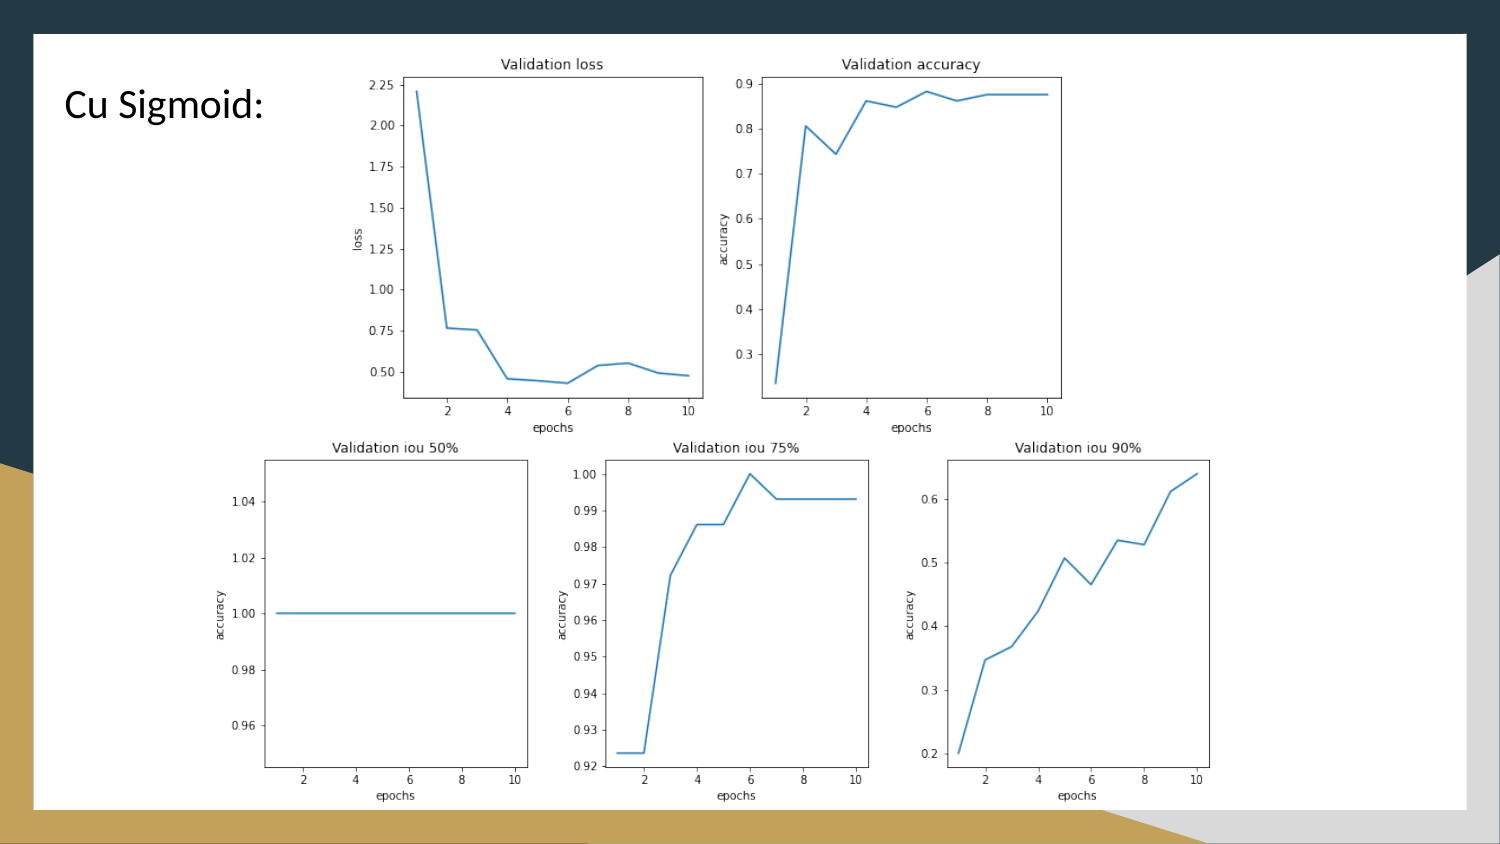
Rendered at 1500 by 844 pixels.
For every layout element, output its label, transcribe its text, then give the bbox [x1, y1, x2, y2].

picture [112, 26, 1331, 818]
text_box Cu Sigmoid: [49, 62, 327, 143]
